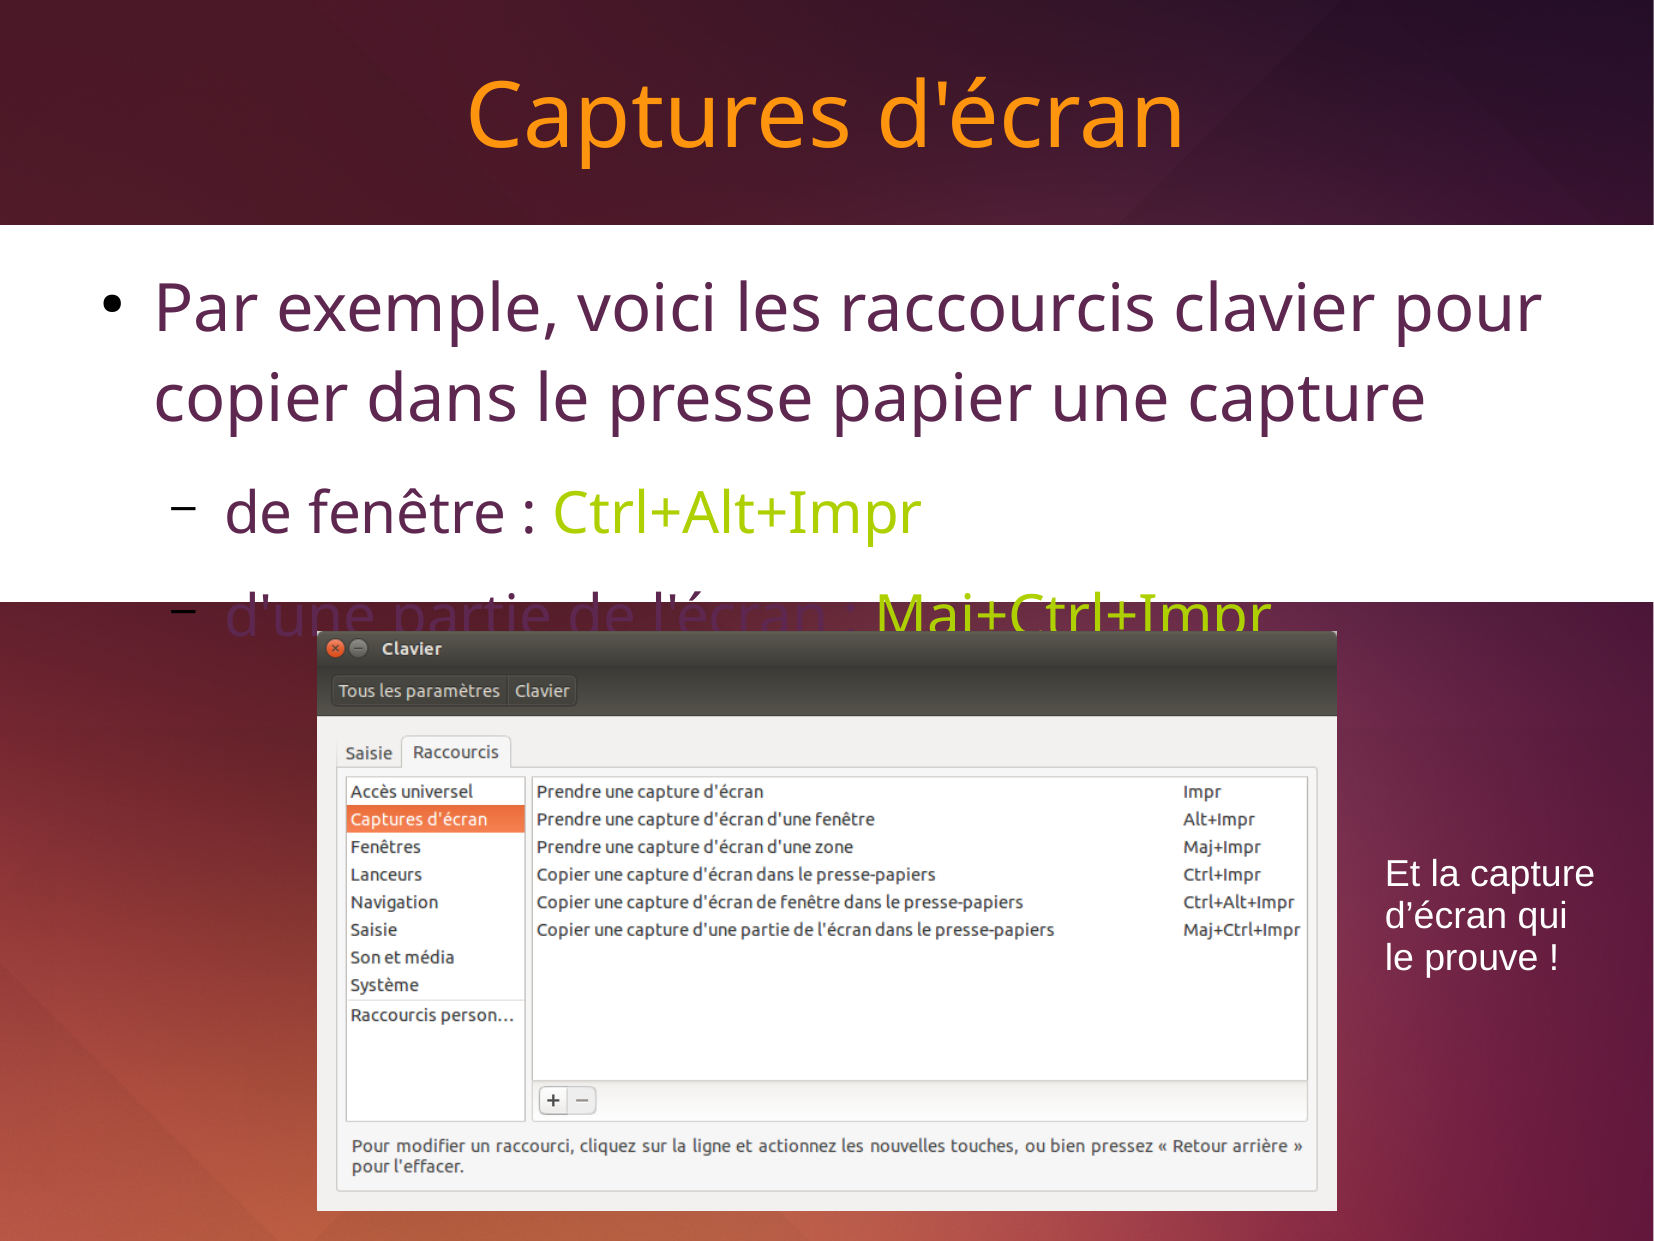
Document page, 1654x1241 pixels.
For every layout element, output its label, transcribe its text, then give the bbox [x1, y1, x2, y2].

list Par exemple, voici les raccourcis clavier pour copier dans le presse papier une capture de fenêtre : Ctrl+Alt+Impr d'une partie de l'écran : Maj+Ctrl+Impr [82, 259, 1571, 1111]
picture [0, 0, 1654, 1241]
text_box Et la capture d’écran qui le prouve ! [1370, 844, 1619, 1028]
title Captures d'écran [82, 8, 1571, 216]
